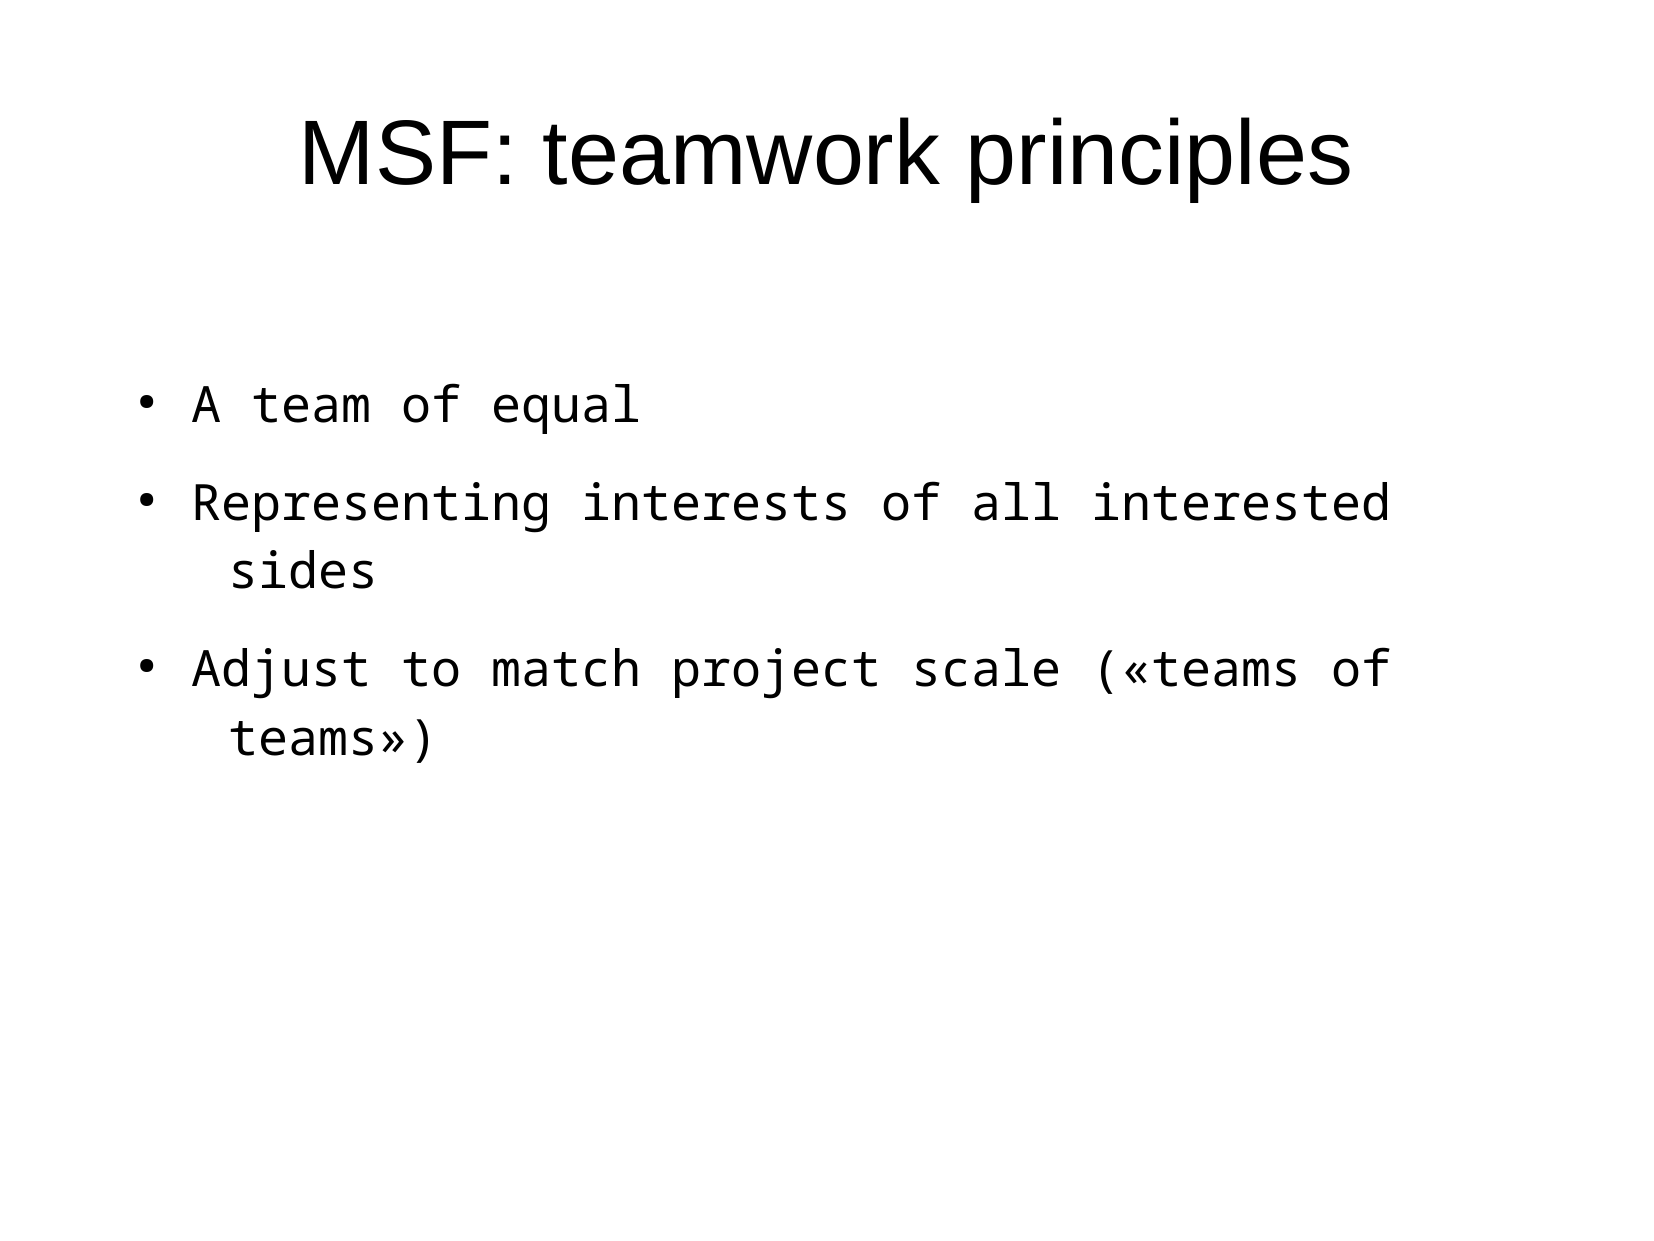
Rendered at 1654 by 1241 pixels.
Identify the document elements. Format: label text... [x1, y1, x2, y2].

title MSF: teamwork principles [82, 49, 1571, 257]
list A team of equal Representing interests of all interested sides Adjust to match project scale («teams of teams») [82, 271, 1536, 1087]
